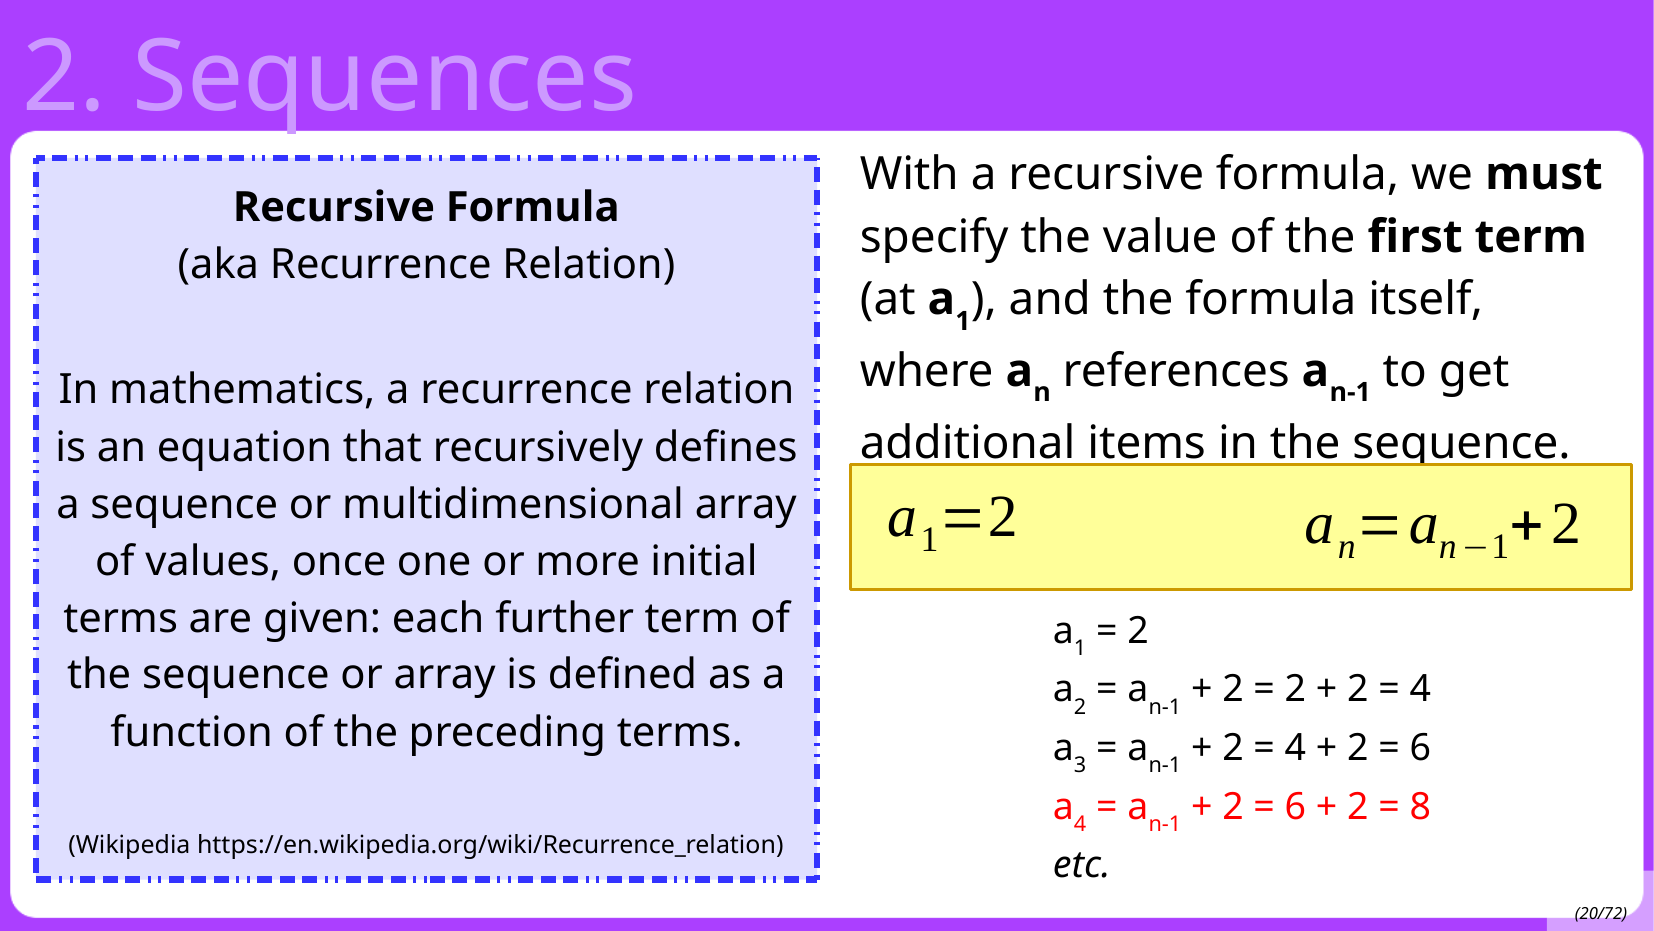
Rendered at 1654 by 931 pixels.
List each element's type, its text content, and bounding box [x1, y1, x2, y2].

title 2. Sequences [22, 13, 1511, 130]
text_box (<number>/72) [1546, 877, 1654, 931]
text_box Recursive Formula (aka Recurrence Relation) In mathematics, a recurrence relation is an equation that recursively defines a sequence or multidimensional array of values, once one or more initial terms are given: each further term of the sequence or array is defined as a function of the preceding terms. (Wikipedia https://en.wikipedia.org/wiki/Recurrence_relation) [35, 157, 818, 880]
text_box With a recursive formula, we must specify the value of the first term (at a1), and the formula itself, where an references an-1 to get additional items in the sequence. [839, 158, 1624, 455]
text_box [850, 464, 1632, 590]
text_box +2 [1624, 870, 1654, 877]
chart [872, 484, 1033, 560]
picture [0, 0, 1654, 931]
text_box a1 = 2 a2 = an-1 + 2 = 2 + 2 = 4 a3 = an-1 + 2 = 4 + 2 = 6 a4 = an-1 + 2 = 6 + 2 = 8 etc. [860, 602, 1624, 890]
chart [1289, 490, 1594, 566]
